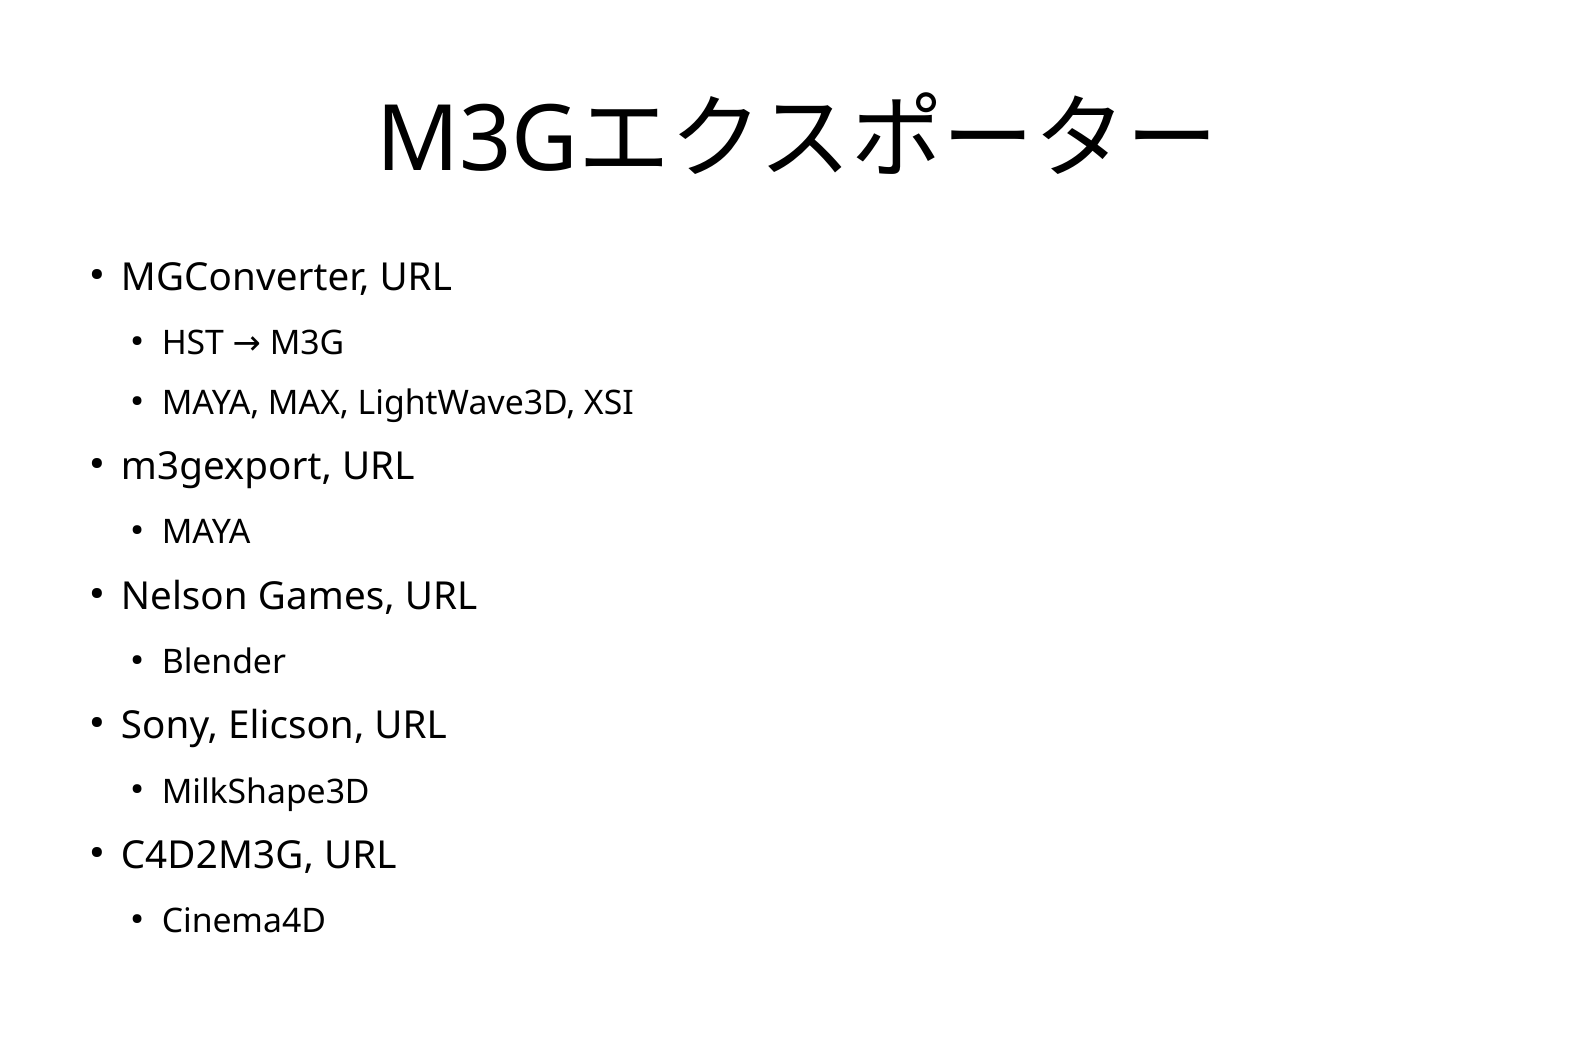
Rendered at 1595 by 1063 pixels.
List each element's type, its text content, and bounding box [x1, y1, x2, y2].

list MGConverter, URL HST → M3G MAYA, MAX, LightWave3D, XSI m3gexport, URL MAYA Nelson Games, URL Blender Sony, Elicson, URL MilkShape3D C4D2M3G, URL Cinema4D [79, 248, 1515, 951]
title M3Gエクスポーター [79, 29, 1515, 233]
